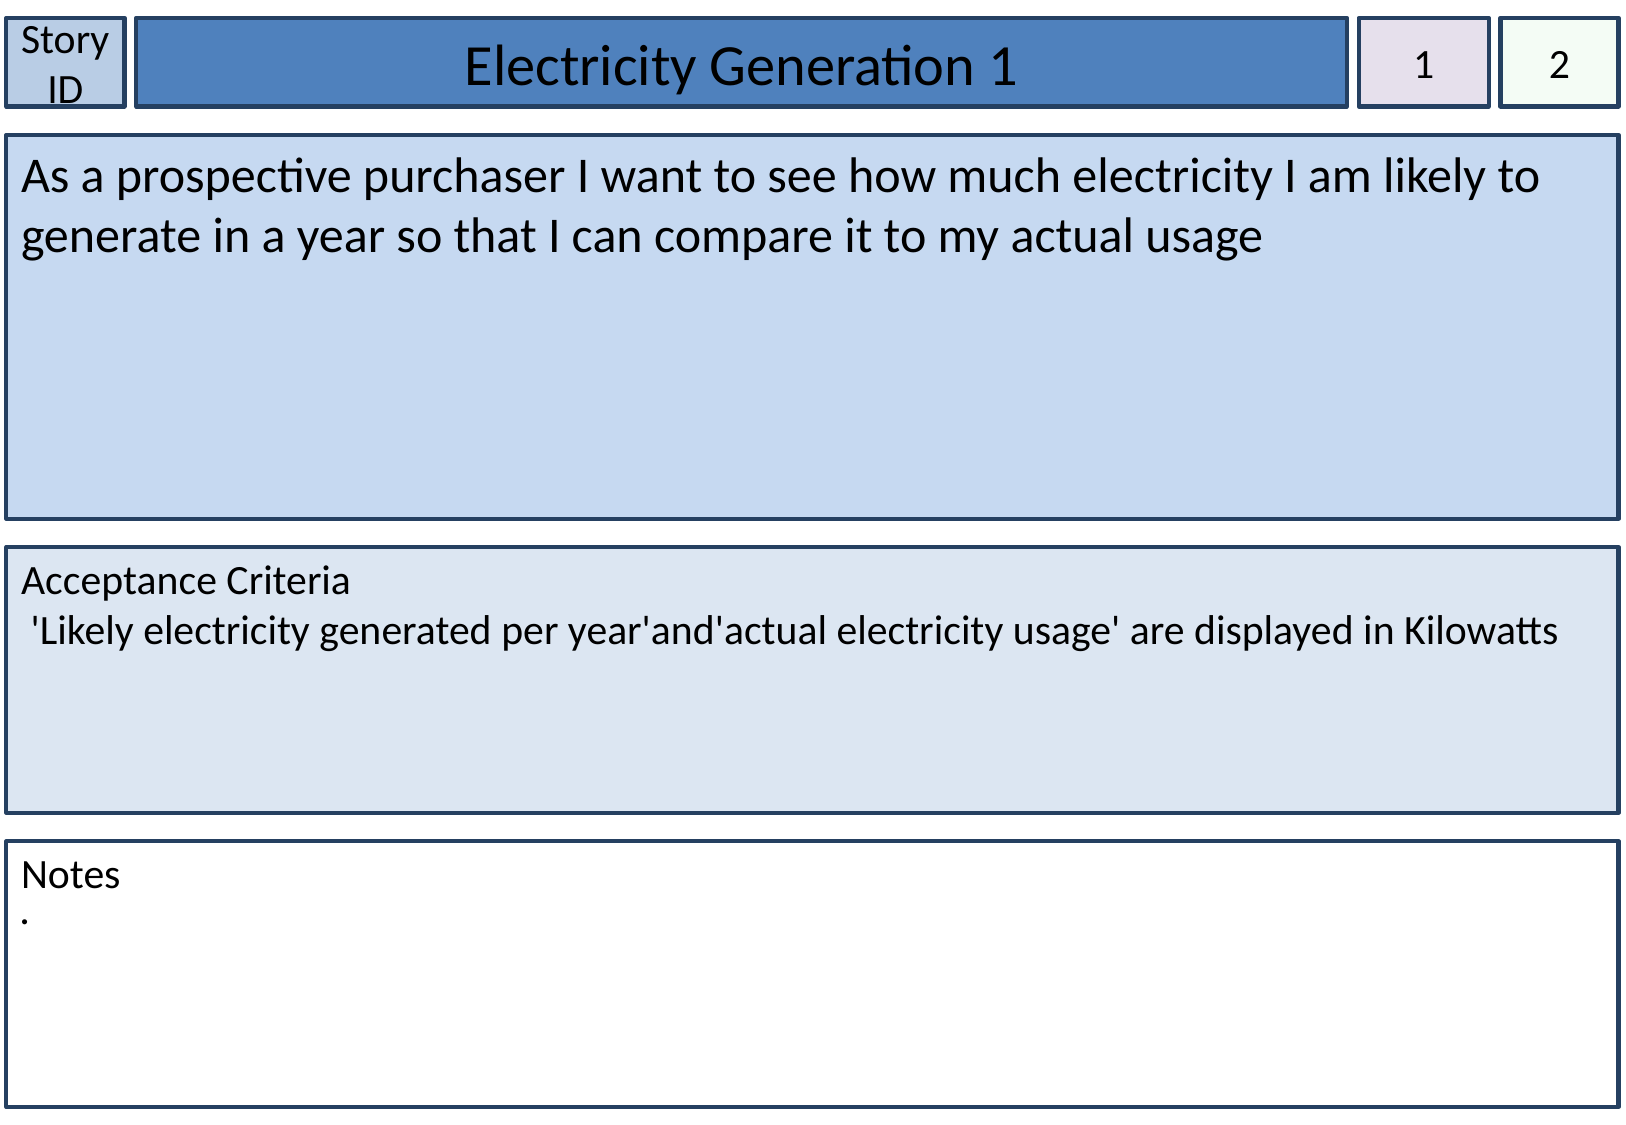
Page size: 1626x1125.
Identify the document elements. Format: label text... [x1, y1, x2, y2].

text_box Electricity Generation 1 [136, 17, 1347, 107]
text_box As a prospective purchaser I want to see how much electricity I am likely to generate in a year so that I can compare it to my actual usage [6, 134, 1619, 519]
text_box Notes [6, 841, 1619, 1107]
text_box Acceptance Criteria 'Likely electricity generated per year'and'actual electricity usage' are displayed in Kilowatts [6, 547, 1619, 813]
text_box 1 [1358, 17, 1489, 107]
text_box 2 [1500, 17, 1619, 107]
text_box Story ID [6, 17, 125, 107]
